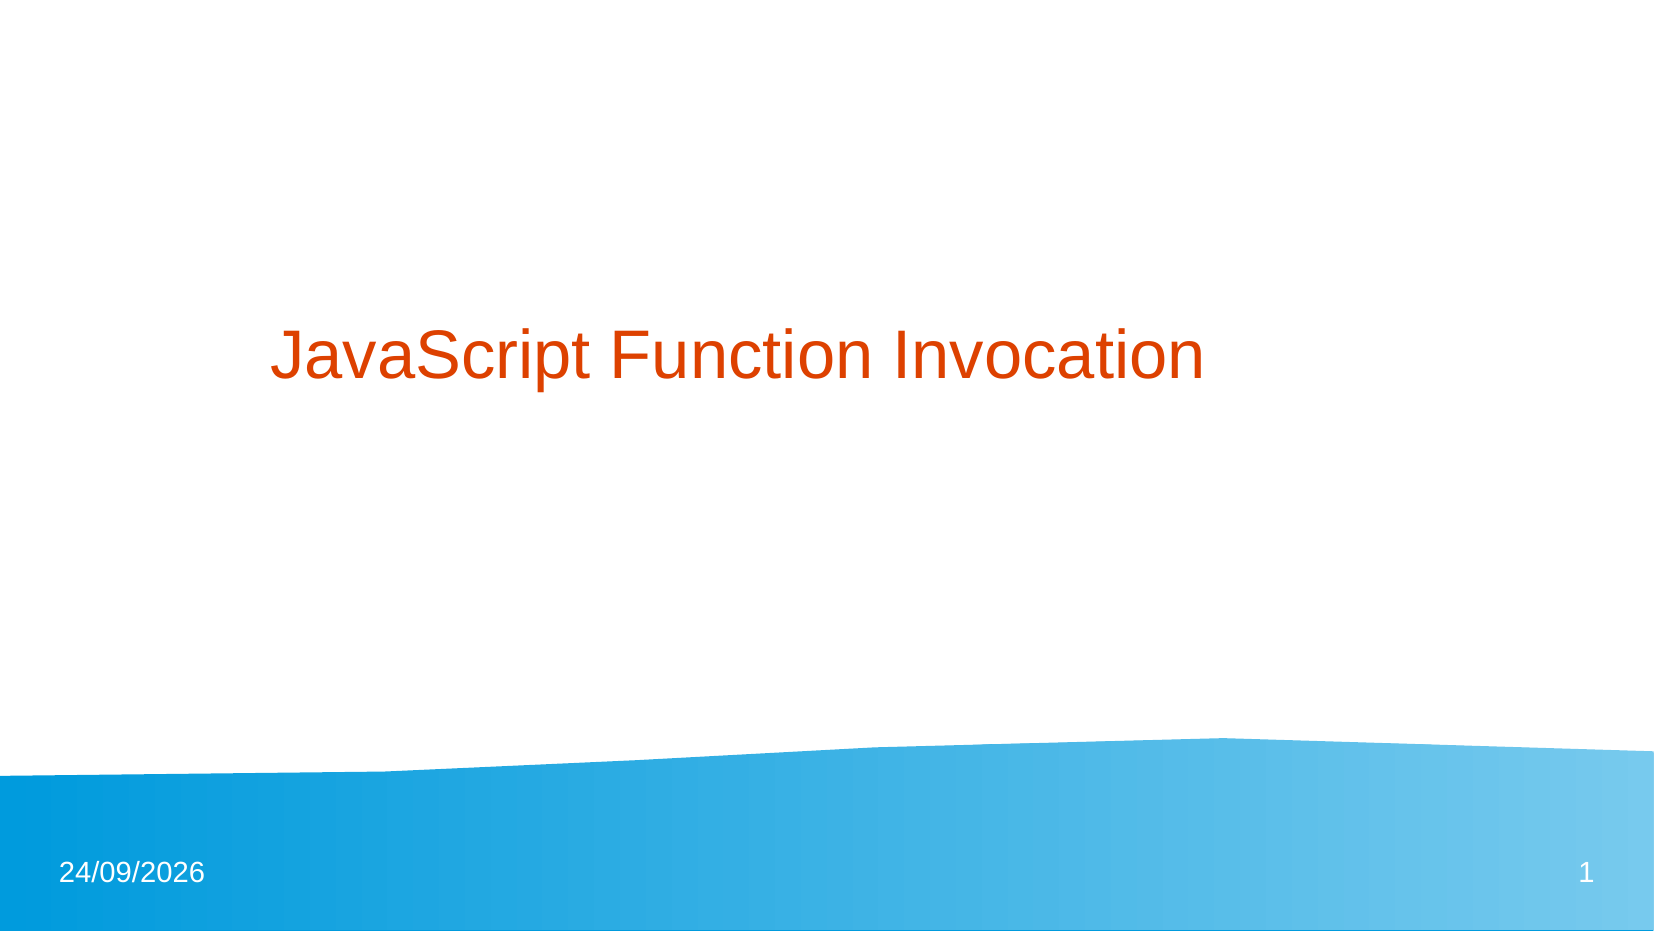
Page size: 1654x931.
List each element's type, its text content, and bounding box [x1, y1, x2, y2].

title JavaScript Function Invocation [0, 265, 1477, 443]
